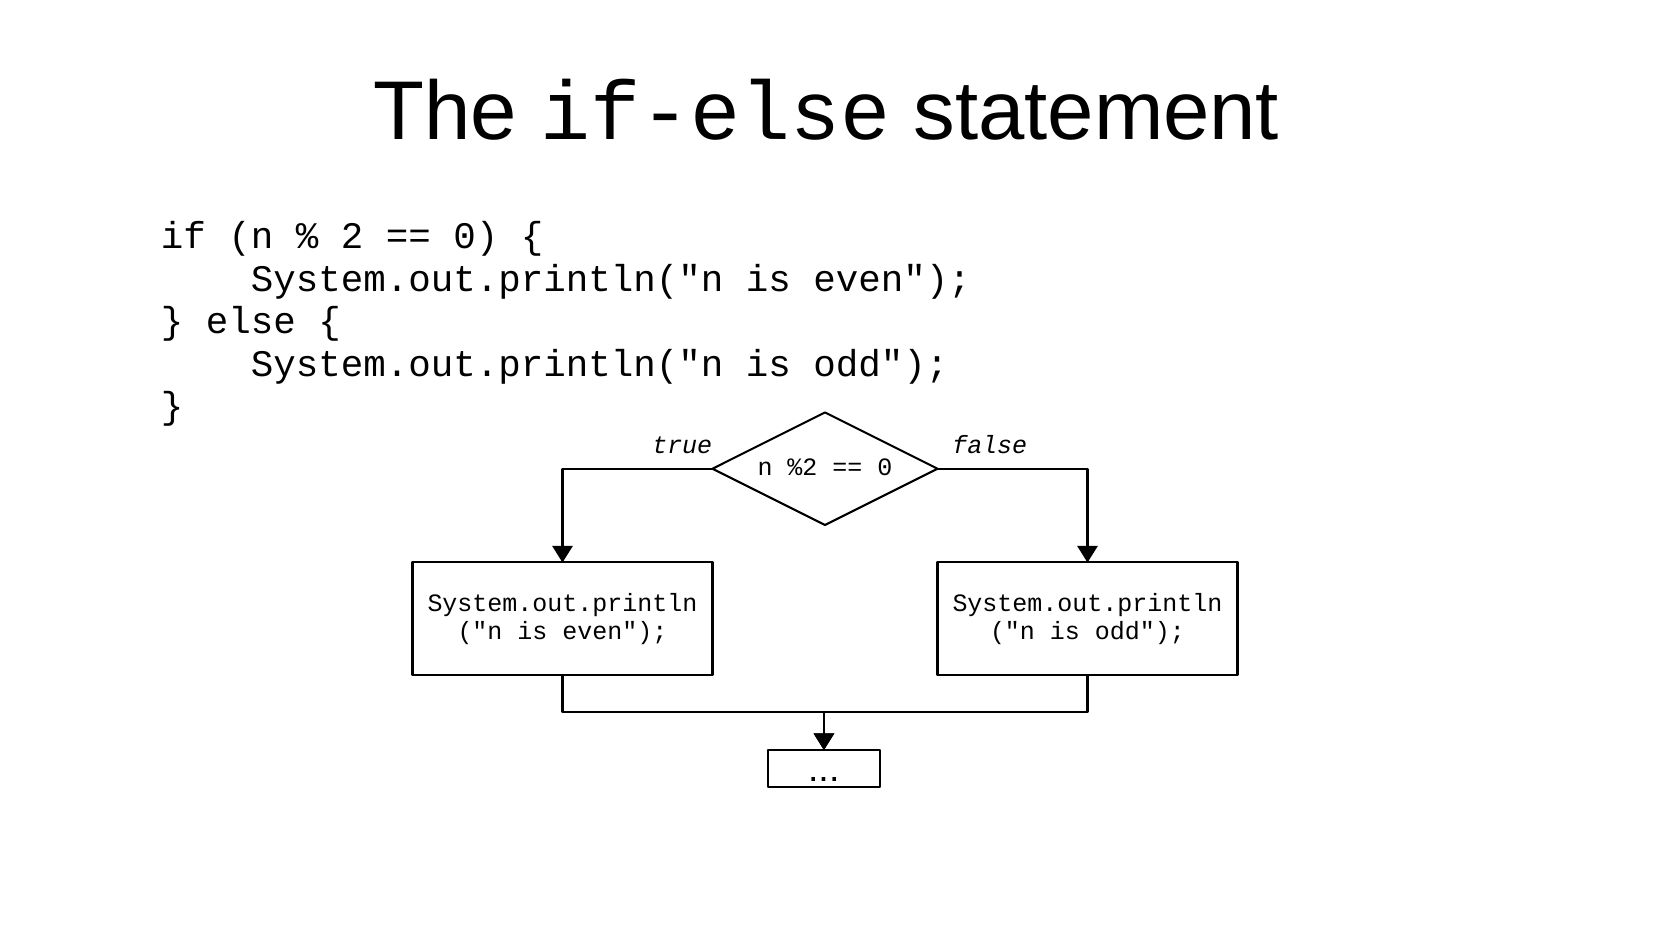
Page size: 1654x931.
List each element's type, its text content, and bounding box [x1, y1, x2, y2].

text_box ... [767, 749, 881, 788]
text_box System.out.println ("n is odd"); [937, 562, 1238, 675]
text_box System.out.println ("n is even"); [412, 562, 713, 675]
text_box false [937, 425, 1043, 468]
text_box n %2 == 0 [713, 412, 938, 526]
title The if-else statement [82, 37, 1571, 193]
text_box true [637, 425, 728, 469]
text_box if (n % 2 == 0) { System.out.println("n is even"); } else { System.out.println("n is odd"); } [145, 210, 986, 438]
